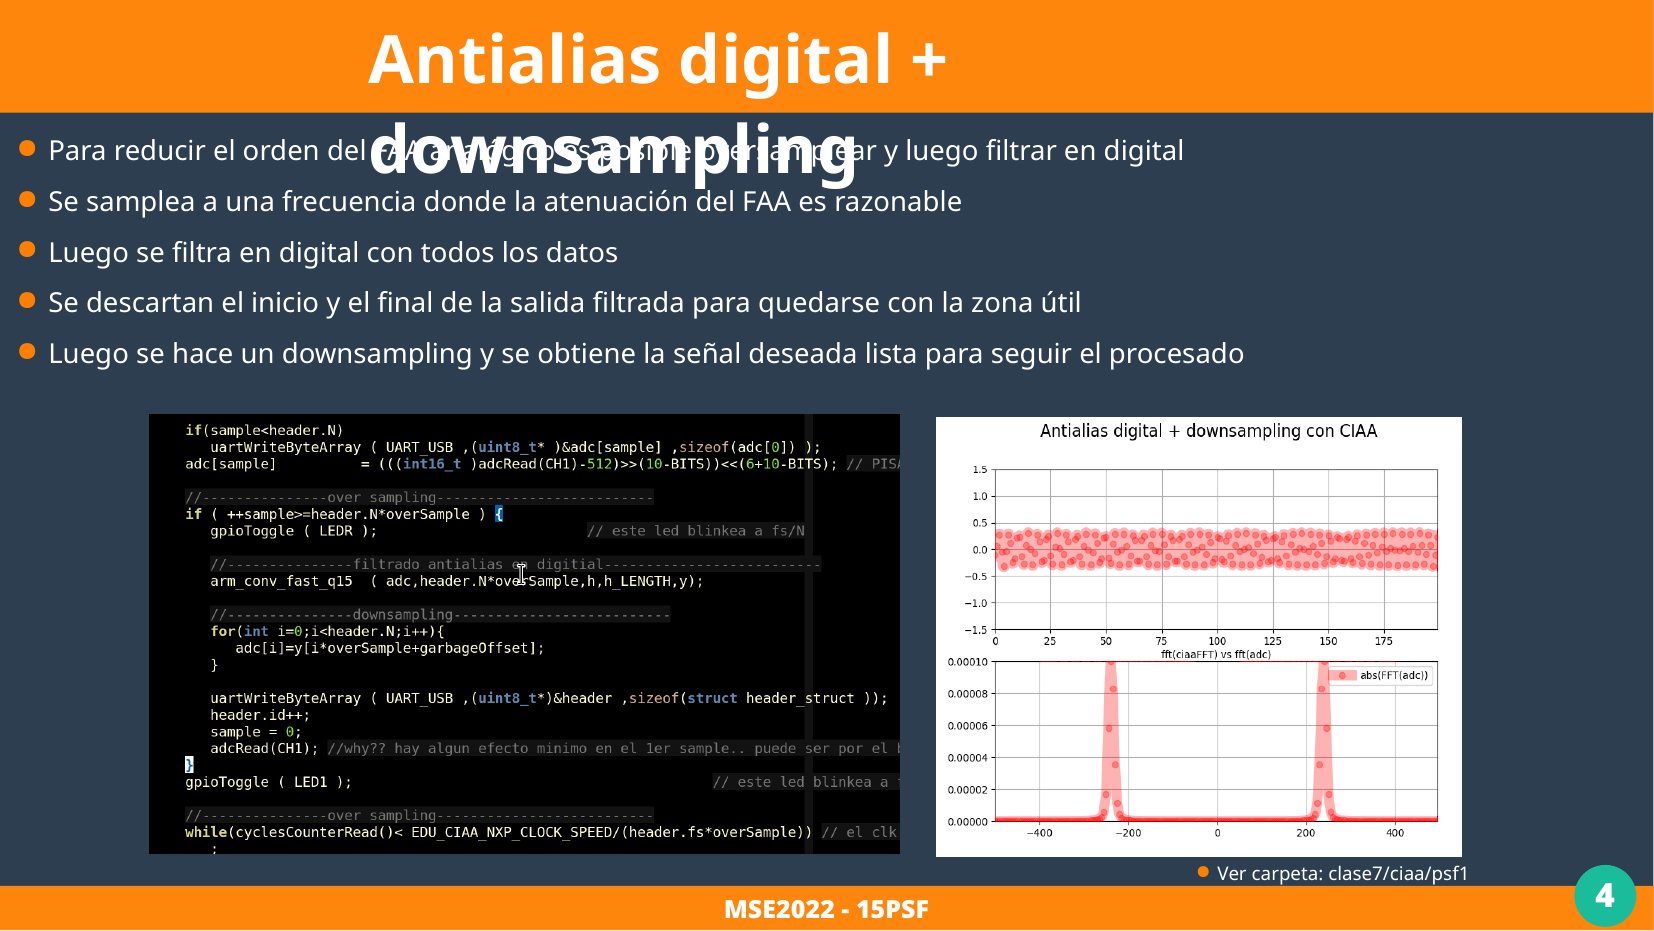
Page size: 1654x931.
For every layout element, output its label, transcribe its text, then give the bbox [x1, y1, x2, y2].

list Ver carpeta: clase7/ciaa/psf1 [1188, 860, 1479, 908]
picture [149, 414, 900, 854]
picture [936, 417, 1462, 857]
list Para reducir el orden del FAA analógico es posible oversamplear y luego filtrar en digital Se samplea a una frecuencia donde la atenuación del FAA es razonable Luego se filtra en digital con todos los datos Se descartan el inicio y el final de la salida filtrada para quedarse con la zona útil Luego se hace un downsampling y se obtiene la señal deseada lista para seguir el procesado [5, 131, 1651, 376]
title Antialias digital + downsampling [368, 11, 1457, 120]
